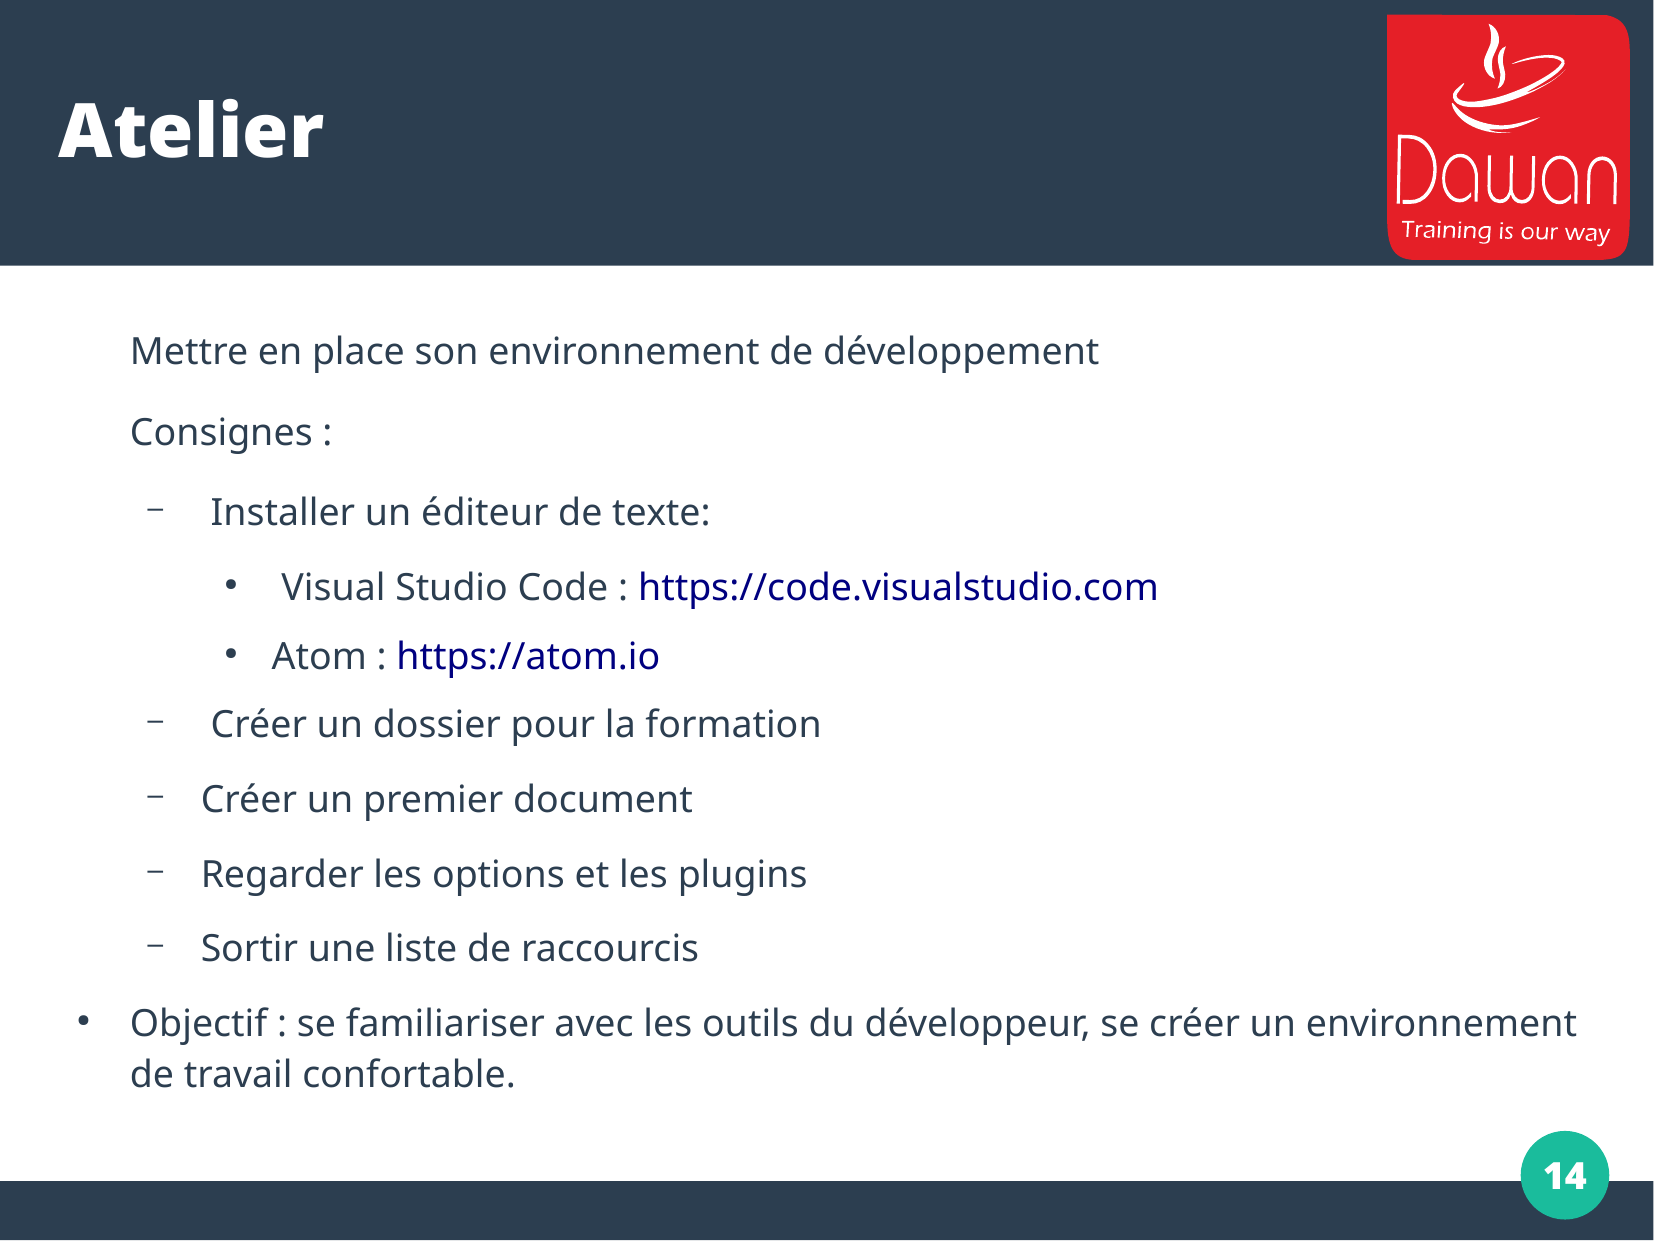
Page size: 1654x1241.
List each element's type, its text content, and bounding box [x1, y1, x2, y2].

title Atelier [59, 49, 1387, 207]
list Mettre en place son environnement de développement Consignes : Installer un éditeur de texte: Visual Studio Code : https://code.visualstudio.com Atom : https://atom.io Créer un dossier pour la formation Créer un premier document Regarder les options et les plugins Sortir une liste de raccourcis Objectif : se familiariser avec les outils du développeur, se créer un environnement de travail confortable. [59, 324, 1595, 1152]
picture [1387, 14, 1630, 260]
